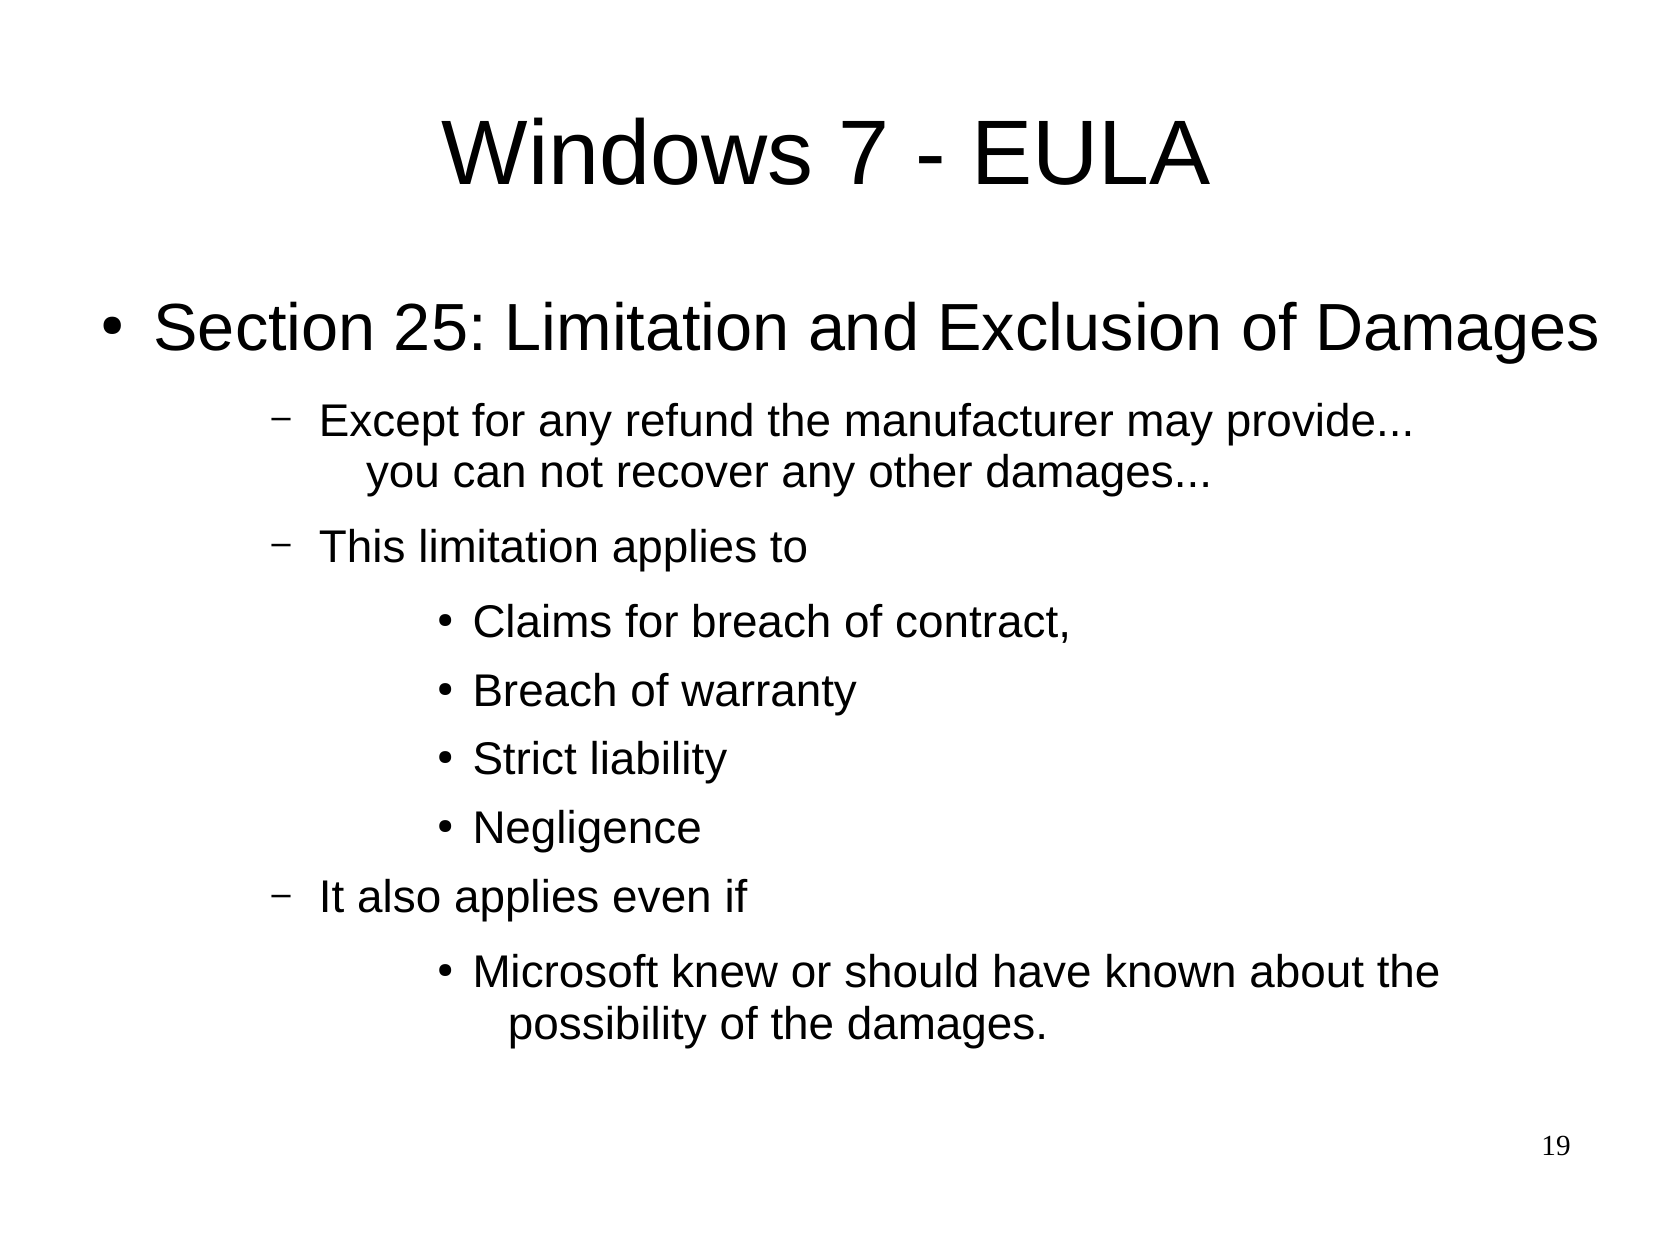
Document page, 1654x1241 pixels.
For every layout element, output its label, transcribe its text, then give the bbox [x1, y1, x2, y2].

title Windows 7 - EULA [82, 49, 1571, 257]
list Section 25: Limitation and Exclusion of Damages Except for any refund the manufacturer may provide... you can not recover any other damages... This limitation applies to Claims for breach of contract, Breach of warranty Strict liability Negligence It also applies even if Microsoft knew or should have known about the possibility of the damages. [82, 290, 1613, 1118]
